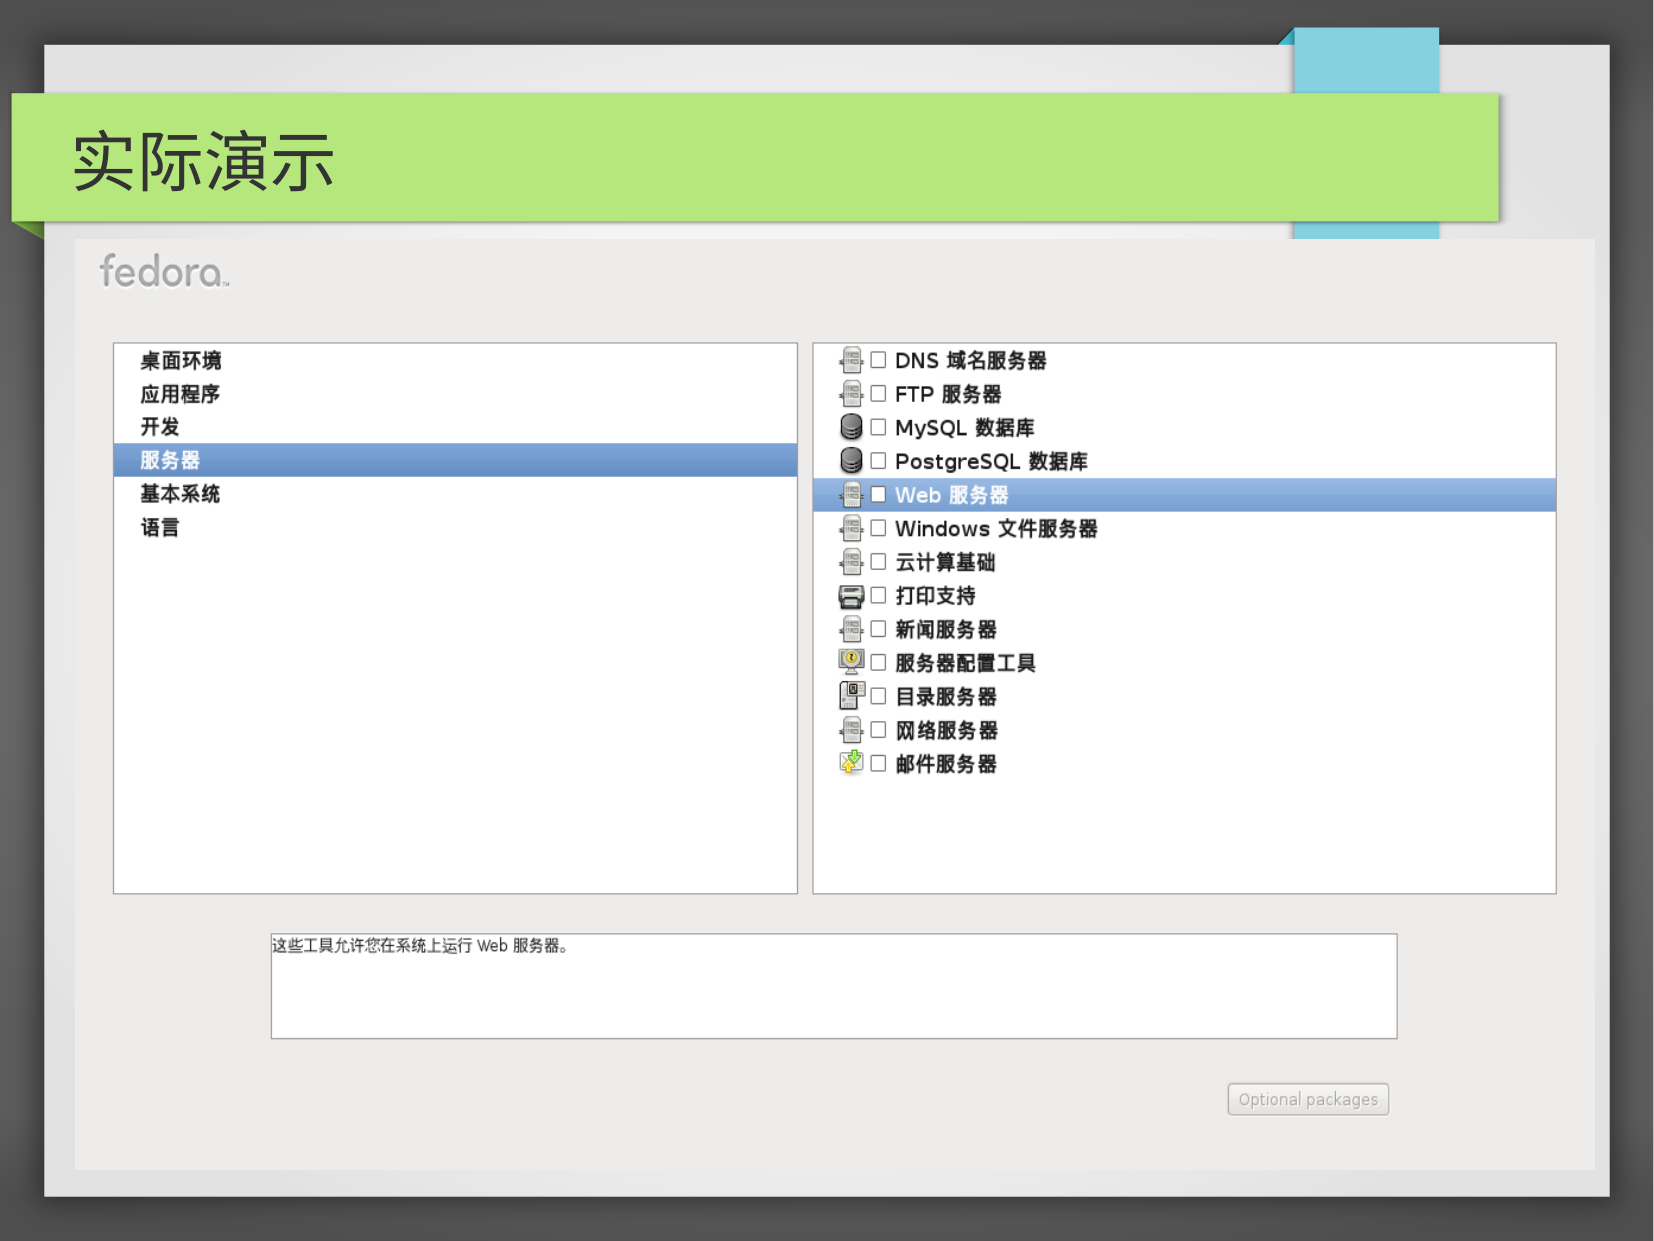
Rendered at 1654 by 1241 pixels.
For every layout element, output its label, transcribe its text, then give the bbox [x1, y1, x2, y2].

picture [0, 0, 1654, 1241]
title 实际演示 [82, 49, 1571, 239]
